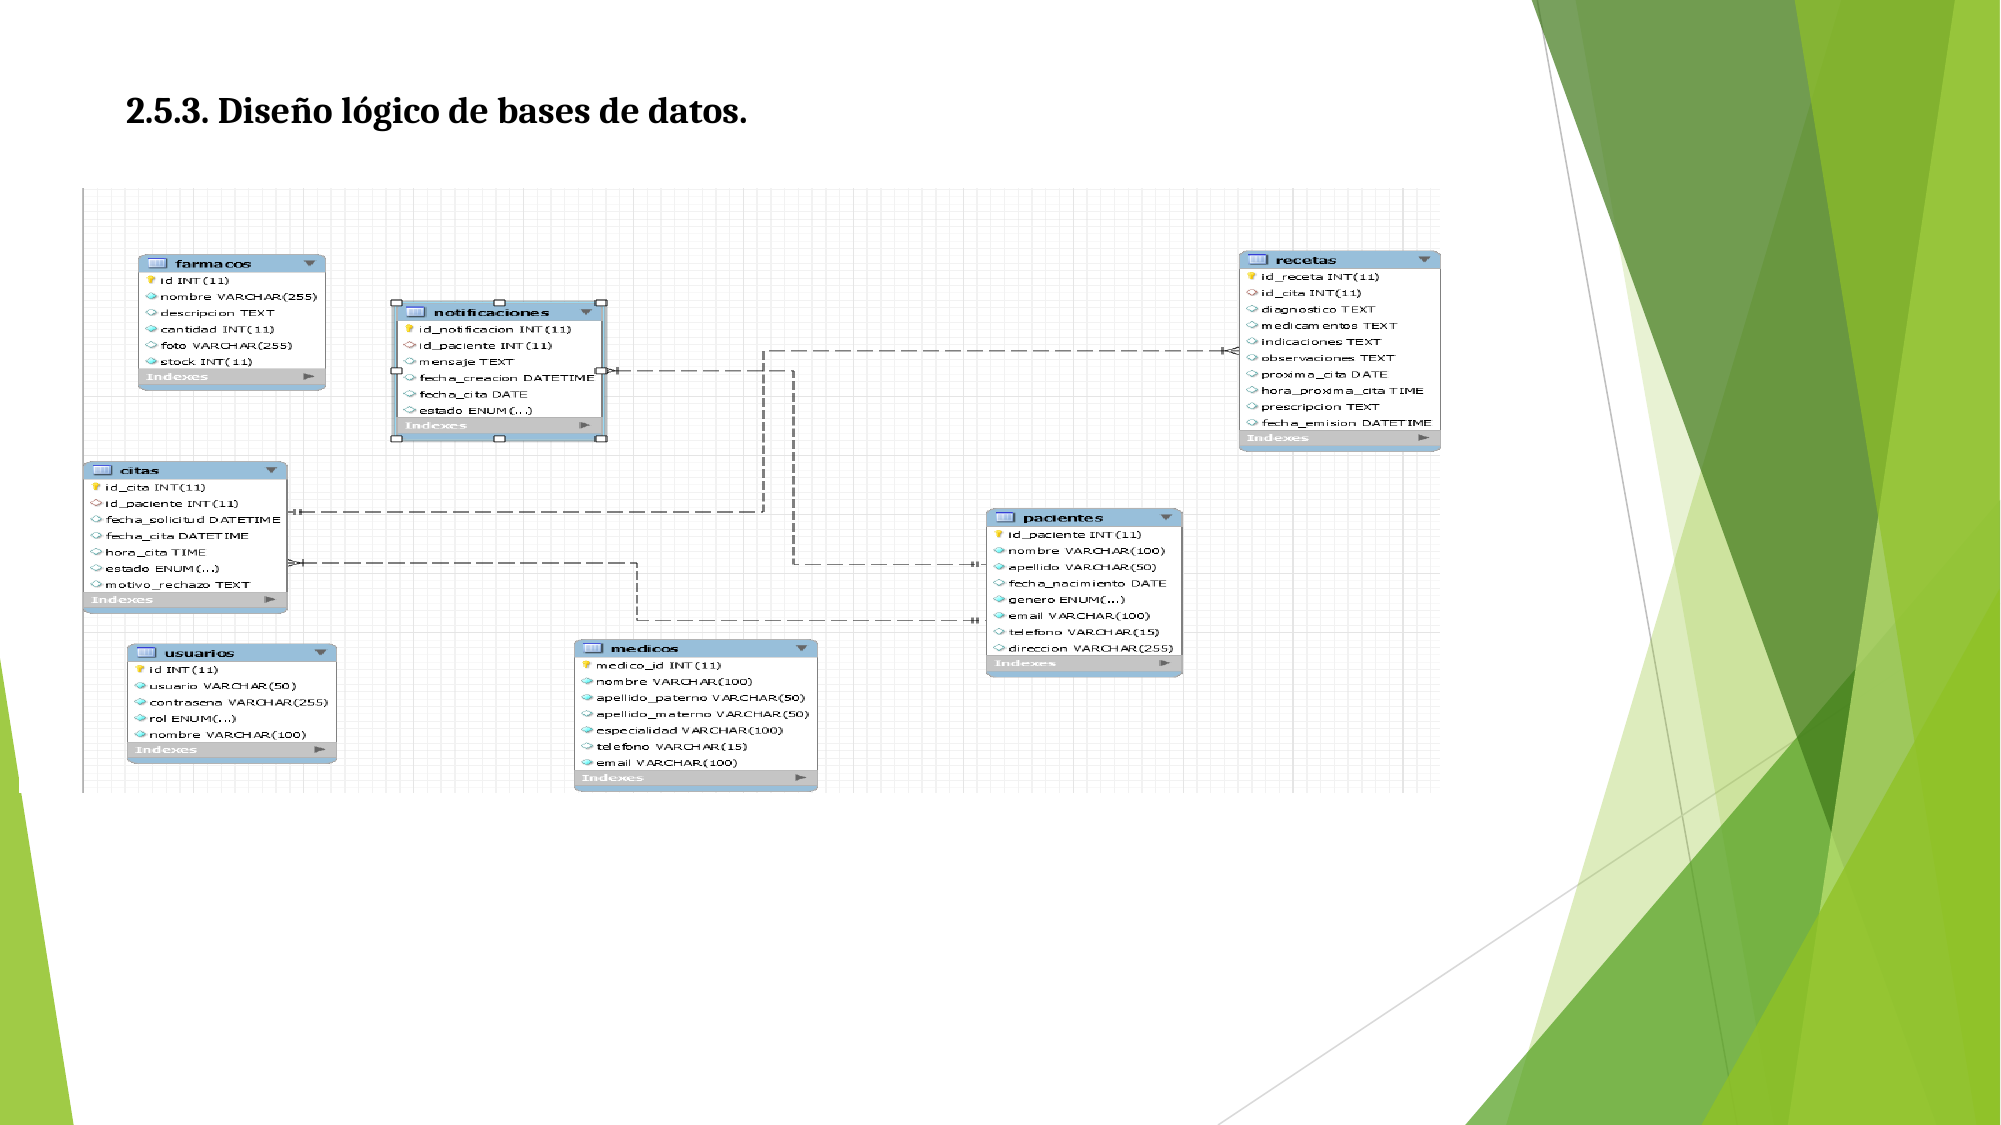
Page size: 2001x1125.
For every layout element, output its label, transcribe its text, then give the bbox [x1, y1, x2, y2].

list 2.5.3. Diseño lógico de bases de datos. [111, 78, 1703, 937]
picture [19, 188, 1473, 793]
